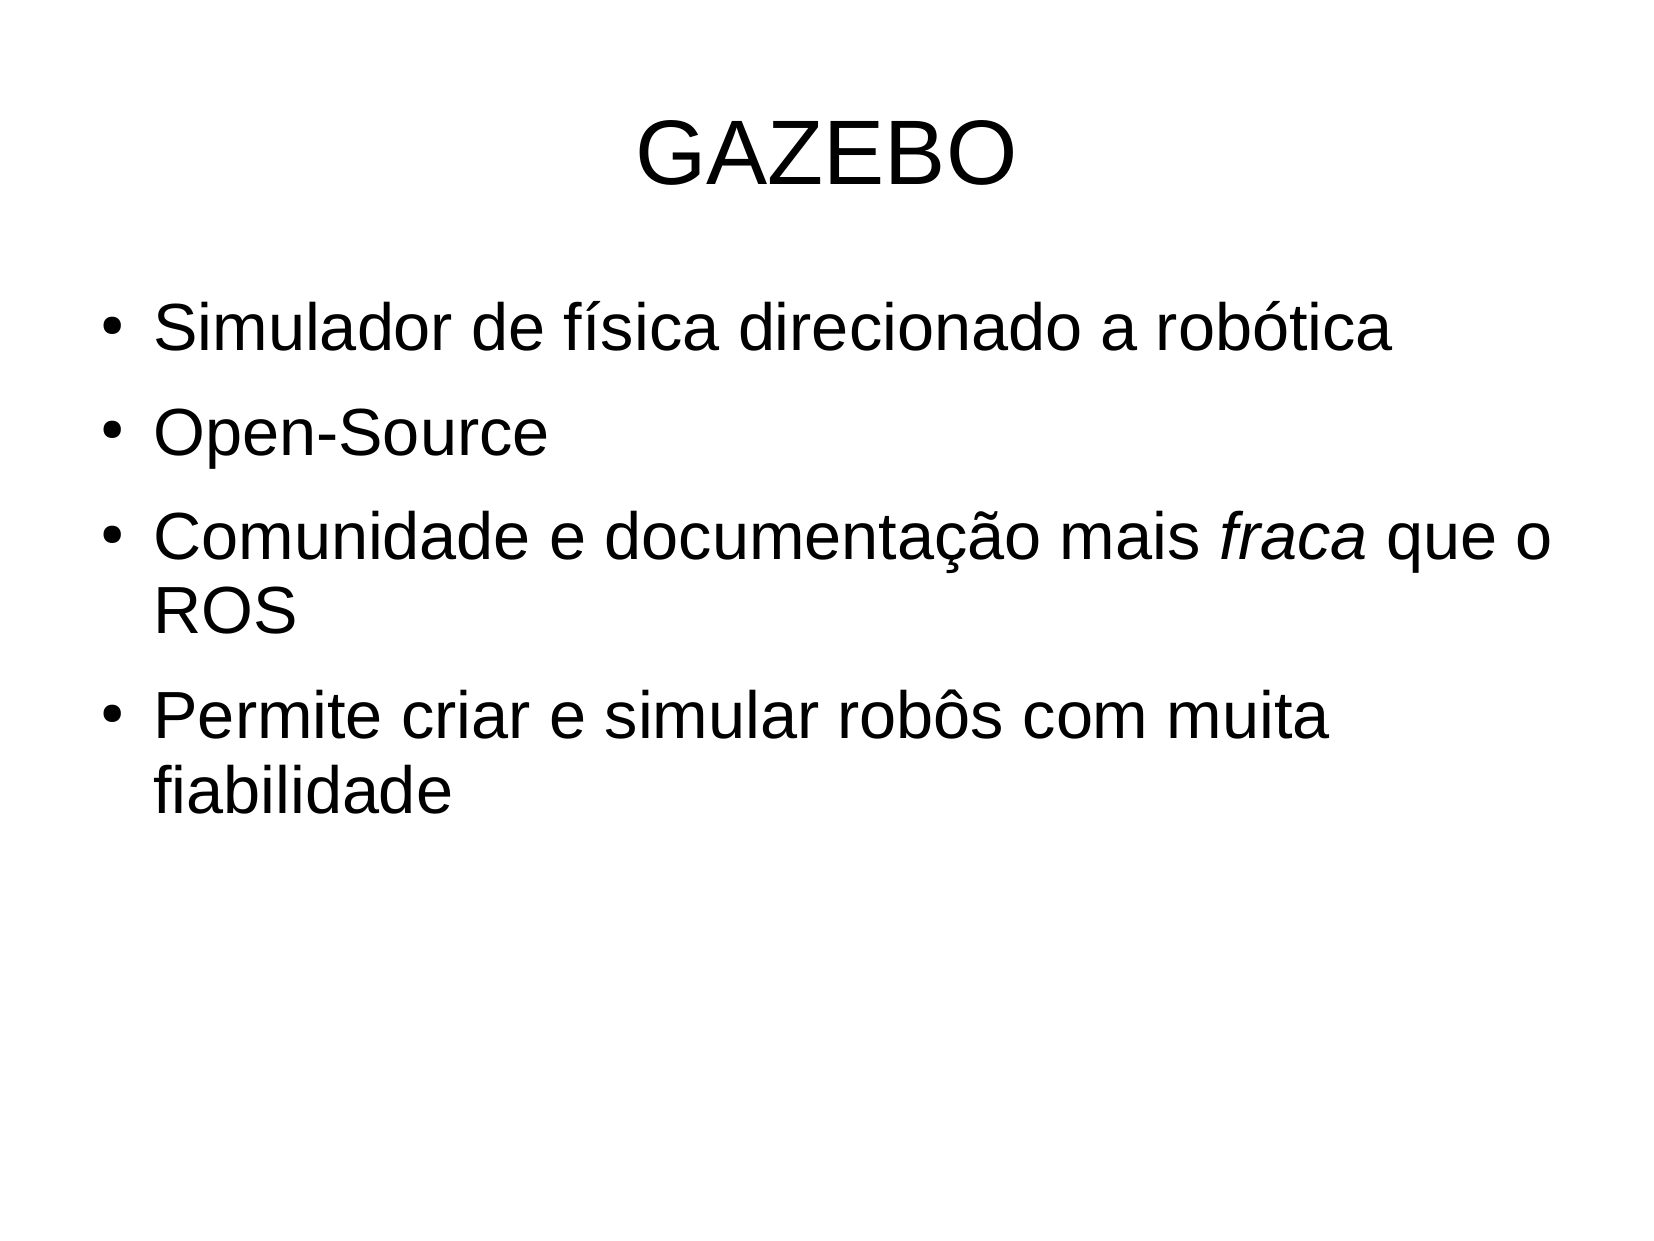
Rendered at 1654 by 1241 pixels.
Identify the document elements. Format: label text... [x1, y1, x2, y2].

list Simulador de física direcionado a robótica Open-Source Comunidade e documentação mais fraca que o ROS Permite criar e simular robôs com muita fiabilidade [82, 290, 1571, 1010]
title GAZEBO [82, 49, 1571, 257]
